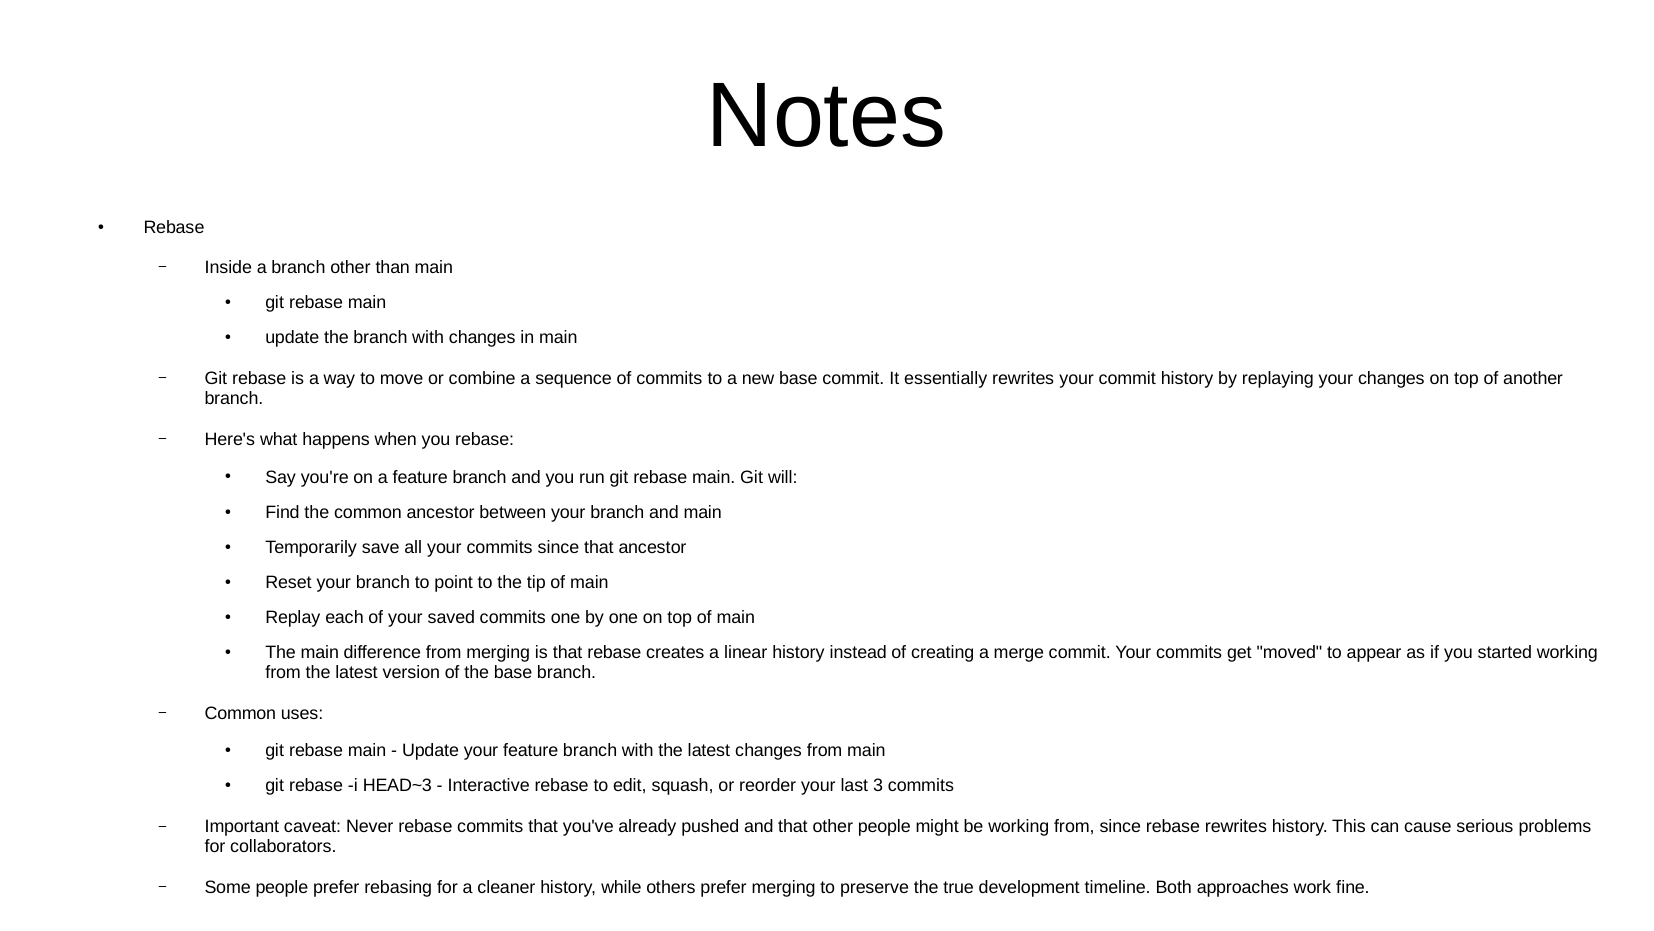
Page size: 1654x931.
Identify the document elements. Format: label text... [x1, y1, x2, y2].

list Rebase Inside a branch other than main git rebase main update the branch with changes in main Git rebase is a way to move or combine a sequence of commits to a new base commit. It essentially rewrites your commit history by replaying your changes on top of another branch. Here's what happens when you rebase: Say you're on a feature branch and you run git rebase main. Git will: Find the common ancestor between your branch and main Temporarily save all your commits since that ancestor Reset your branch to point to the tip of main Replay each of your saved commits one by one on top of main The main difference from merging is that rebase creates a linear history instead of creating a merge commit. Your commits get "moved" to appear as if you started working from the latest version of the base branch. Common uses: git rebase main - Update your feature branch with the latest changes from main git rebase -i HEAD~3 - Interactive rebase to edit, squash, or reorder your last 3 commits Important caveat: Never rebase commits that you've already pushed and that other people might be working from, since rebase rewrites history. This can cause serious problems for collaborators. Some people prefer rebasing for a cleaner history, while others prefer merging to preserve the true development timeline. Both approaches work fine. [82, 217, 1613, 901]
title Notes [82, 37, 1571, 193]
